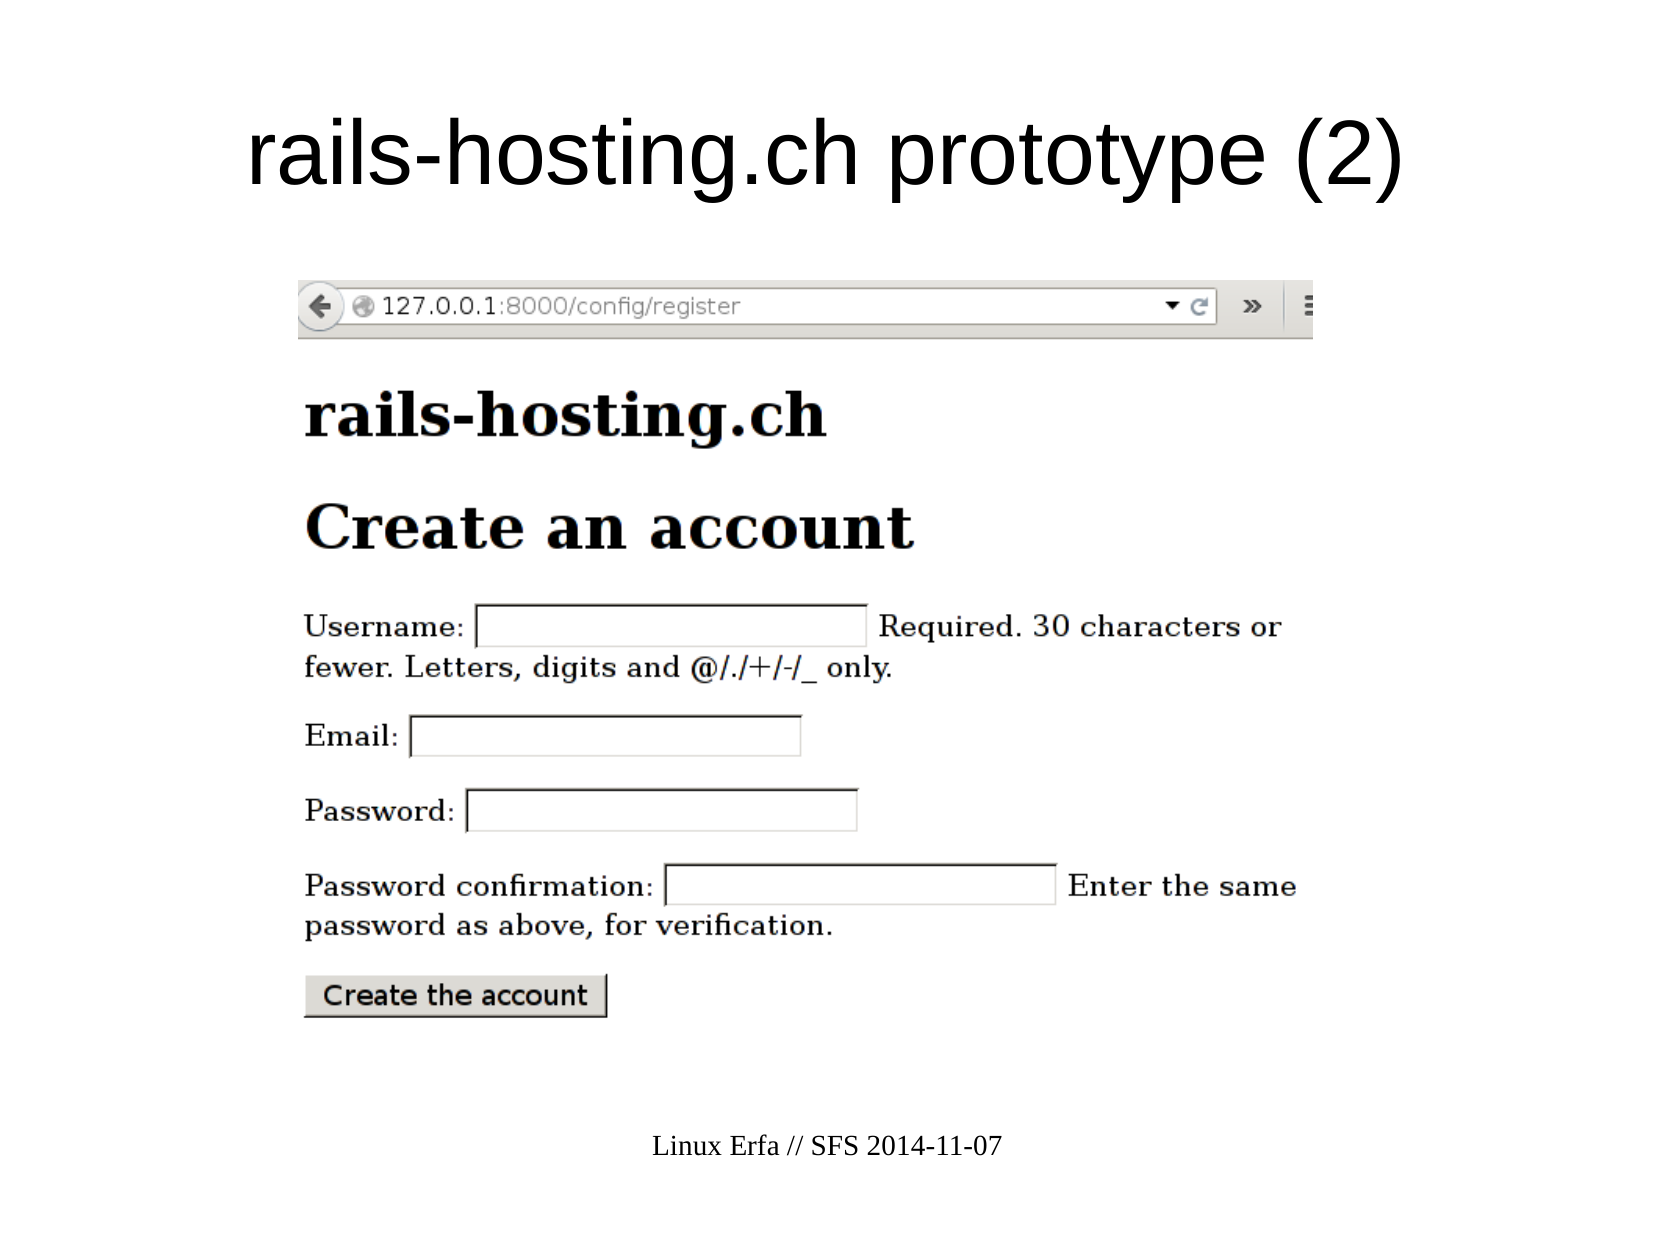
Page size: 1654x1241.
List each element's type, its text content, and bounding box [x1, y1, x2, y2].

title rails-hosting.ch prototype (2) [82, 49, 1571, 257]
picture [298, 280, 1313, 1079]
